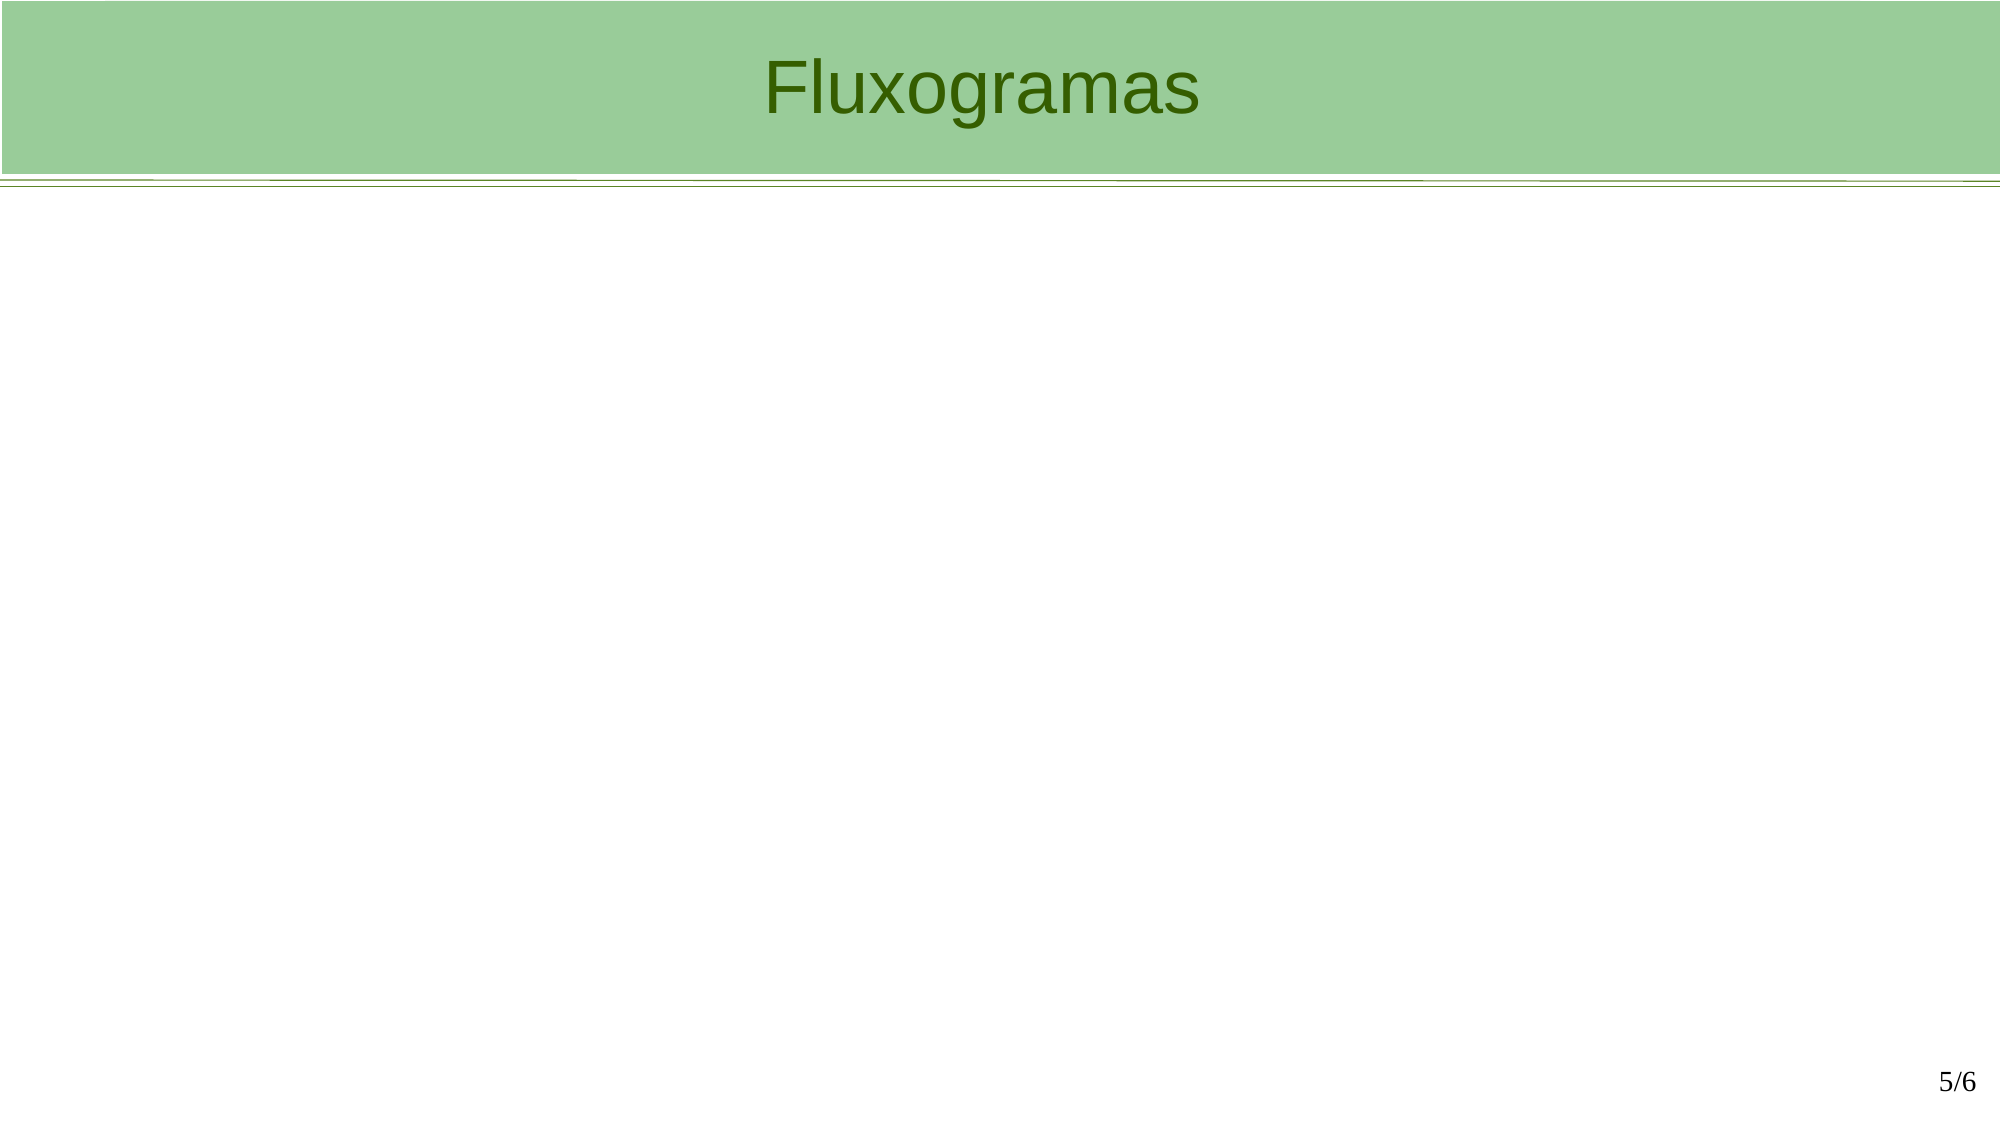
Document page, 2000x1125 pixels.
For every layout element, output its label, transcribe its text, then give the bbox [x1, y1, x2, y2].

title Fluxogramas [105, 0, 1861, 174]
